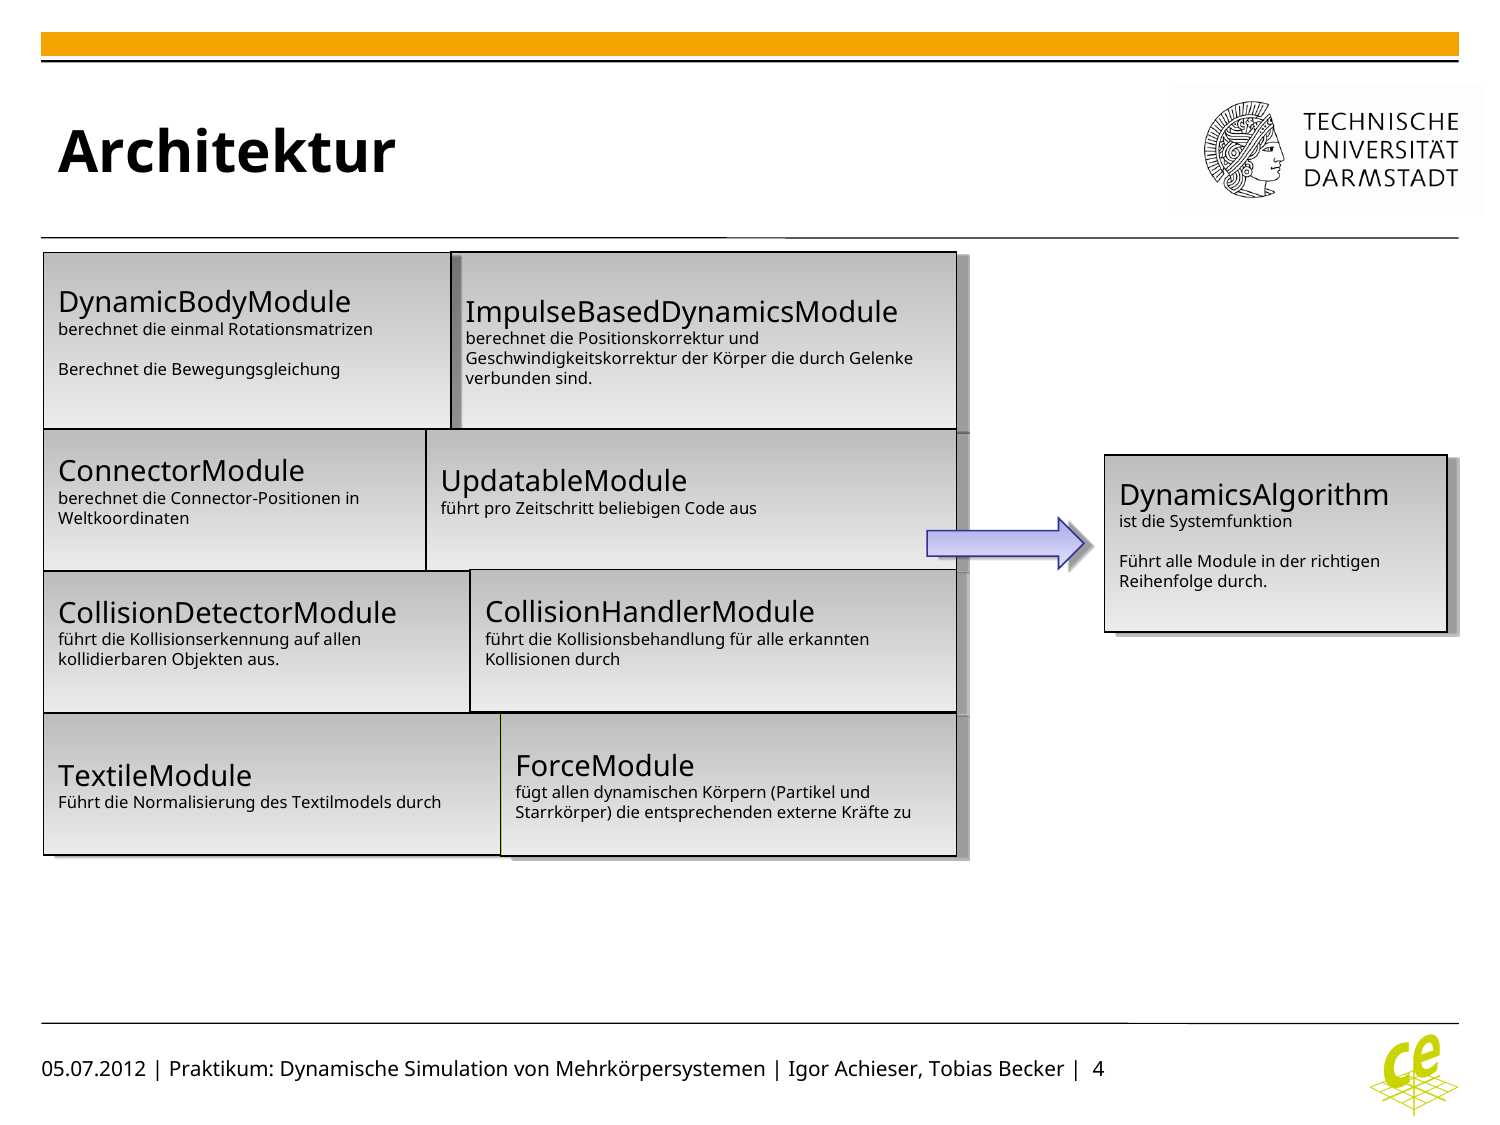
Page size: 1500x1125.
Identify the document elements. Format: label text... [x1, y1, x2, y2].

text_box [927, 517, 1084, 569]
text_box 05.07.2012 | Praktikum: Dynamische Simulation von Mehrkörpersystemen | Igor Achieser, Tobias Becker | <Nummer> [41, 1055, 1223, 1095]
text_box ForceModule fügt allen dynamischen Körpern (Partikel und Starrkörper) die entsprechenden externe Kräfte zu [500, 713, 957, 856]
text_box TextileModule Führt die Normalisierung des Textilmodels durch [43, 713, 500, 856]
text_box DynamicsAlgorithm ist die Systemfunktion Führt alle Module in der richtigen Reihenfolge durch. [1104, 454, 1448, 633]
picture [1188, 84, 1484, 215]
text_box ImpulseBasedDynamicsModule berechnet die Positionskorrektur und Geschwindigkeitskorrektur der Körper die durch Gelenke verbunden sind. [450, 251, 957, 429]
text_box UpdatableModule führt pro Zeitschritt beliebigen Code aus [425, 429, 957, 570]
text_box Architektur [58, 80, 1188, 218]
text_box ConnectorModule berechnet die Connector-Positionen in Weltkoordinaten [43, 429, 425, 570]
text_box CollisionDetectorModule führt die Kollisionserkennung auf allen kollidierbaren Objekten aus. [43, 570, 470, 713]
text_box CollisionHandlerModule führt die Kollisionsbehandlung für alle erkannten Kollisionen durch [470, 569, 957, 713]
text_box DynamicBodyModule berechnet die einmal Rotationsmatrizen Berechnet die Bewegungsgleichung [43, 252, 451, 429]
